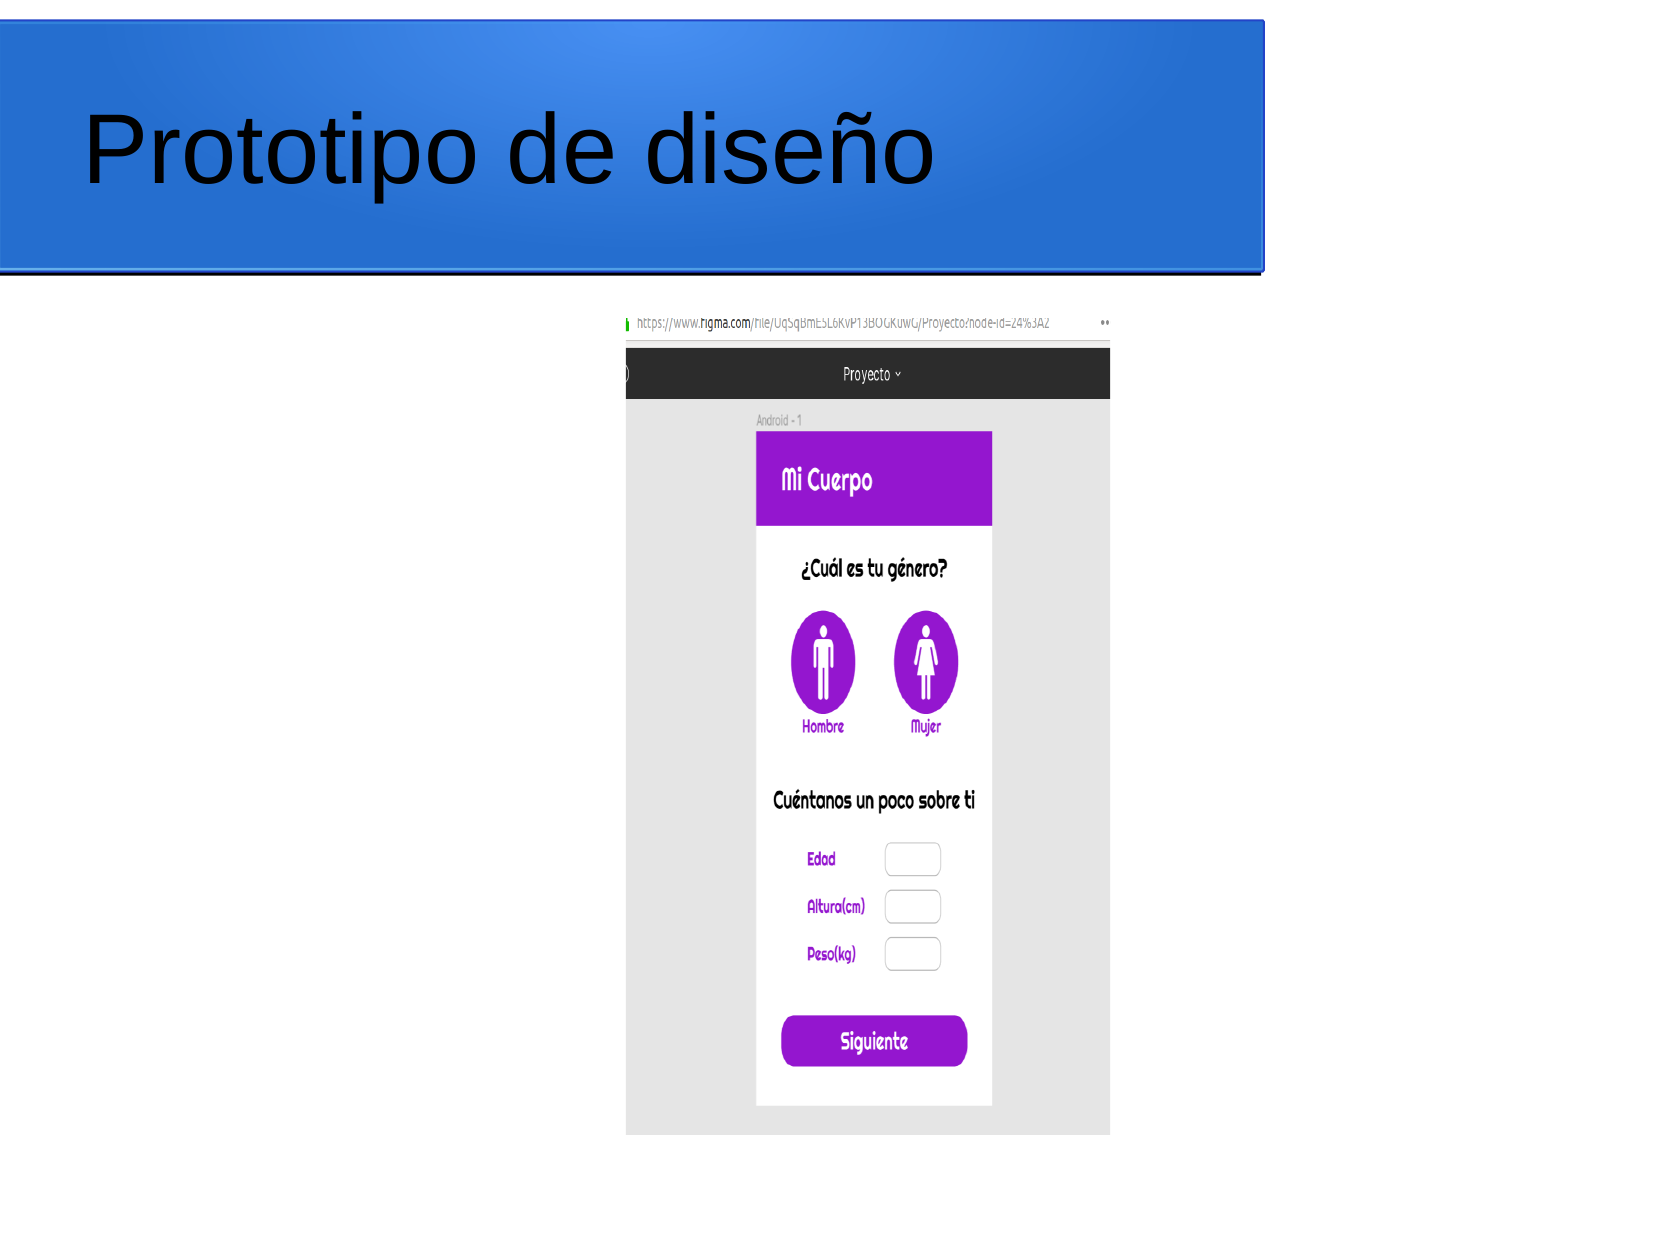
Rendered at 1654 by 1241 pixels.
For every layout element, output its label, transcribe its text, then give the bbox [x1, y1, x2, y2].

title Prototipo de diseño [82, 47, 1235, 252]
picture [625, 318, 1111, 1135]
